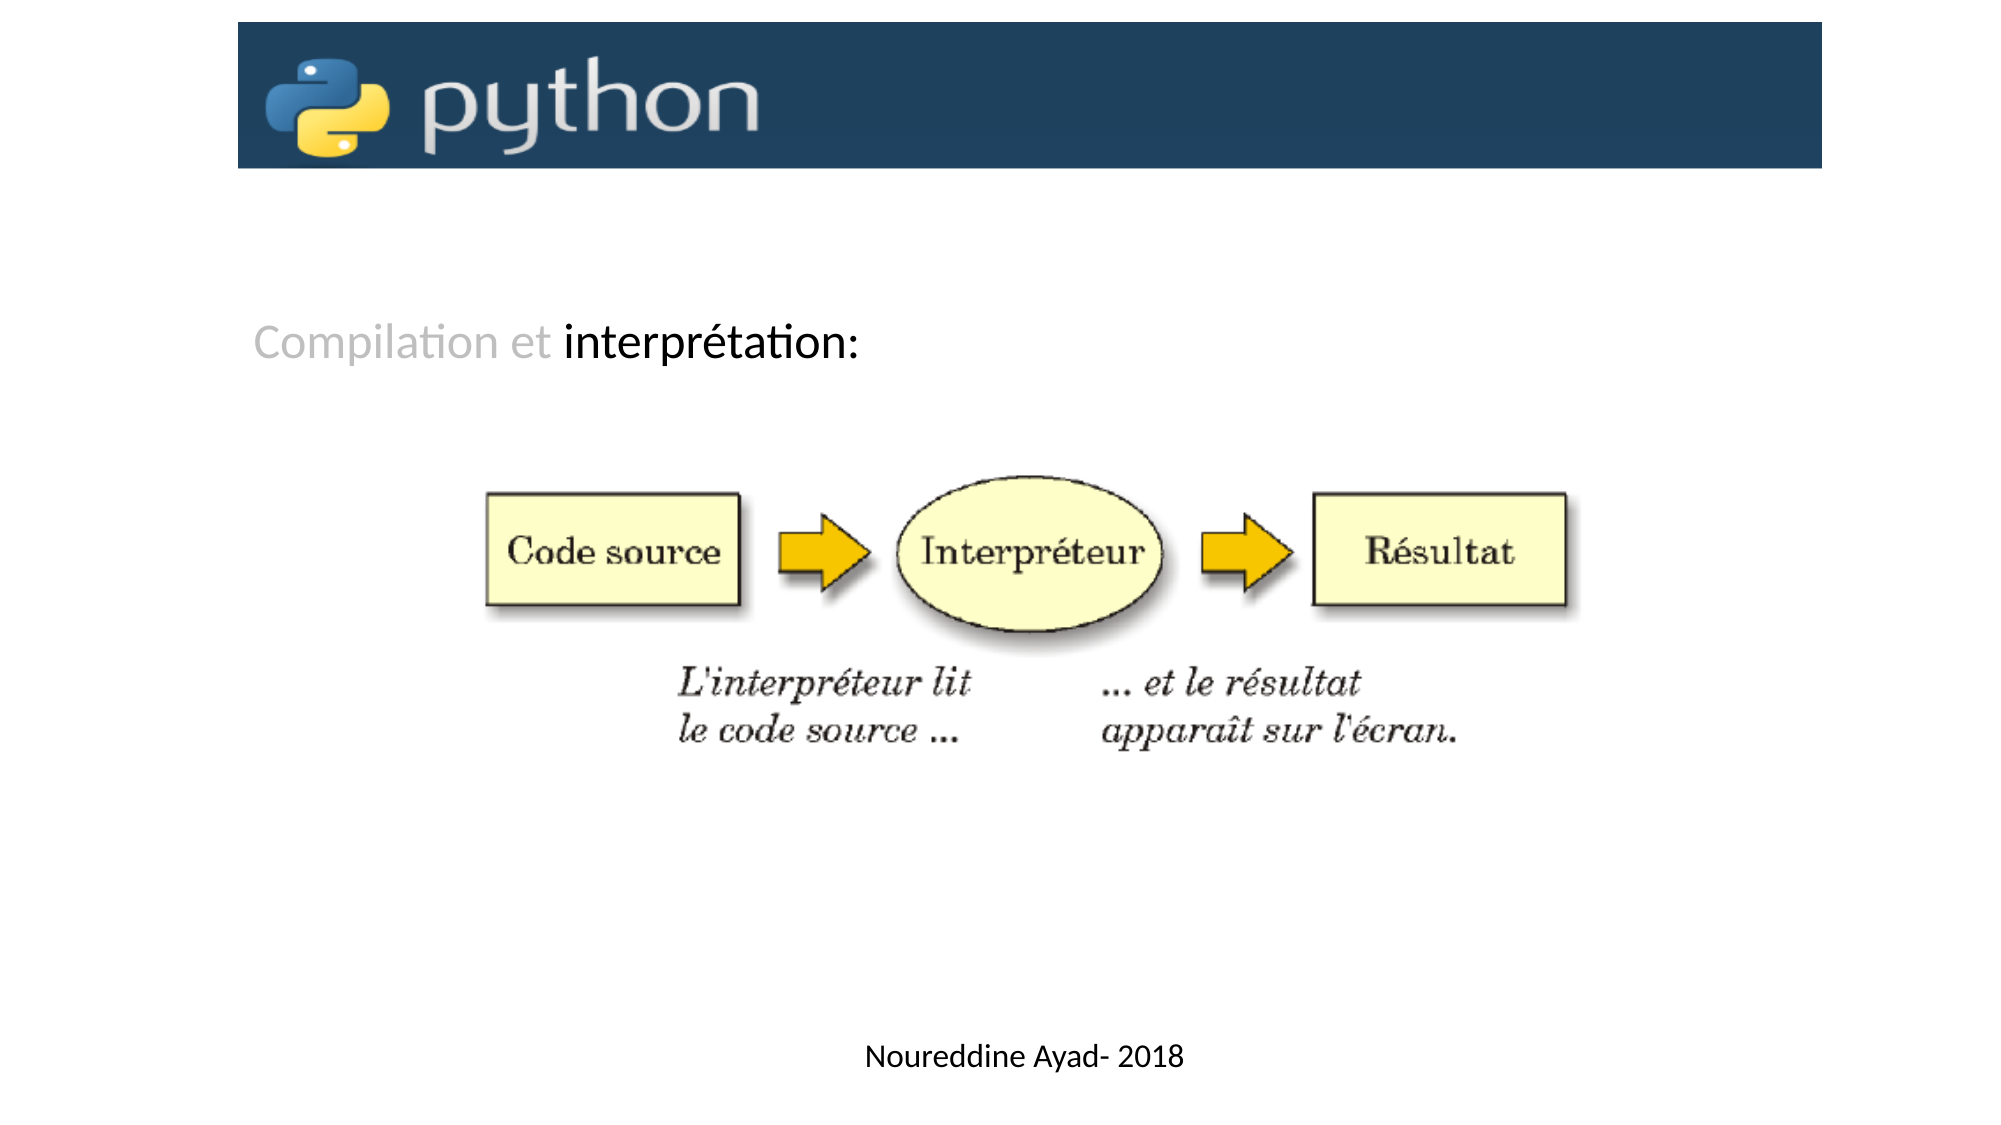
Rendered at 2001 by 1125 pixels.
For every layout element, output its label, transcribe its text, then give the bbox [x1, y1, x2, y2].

picture [238, 22, 1822, 170]
picture [470, 460, 1616, 763]
subtitle Noureddine Ayad- 2018 [274, 1030, 1775, 1103]
text_box Compilation et interprétation: [238, 226, 1859, 965]
